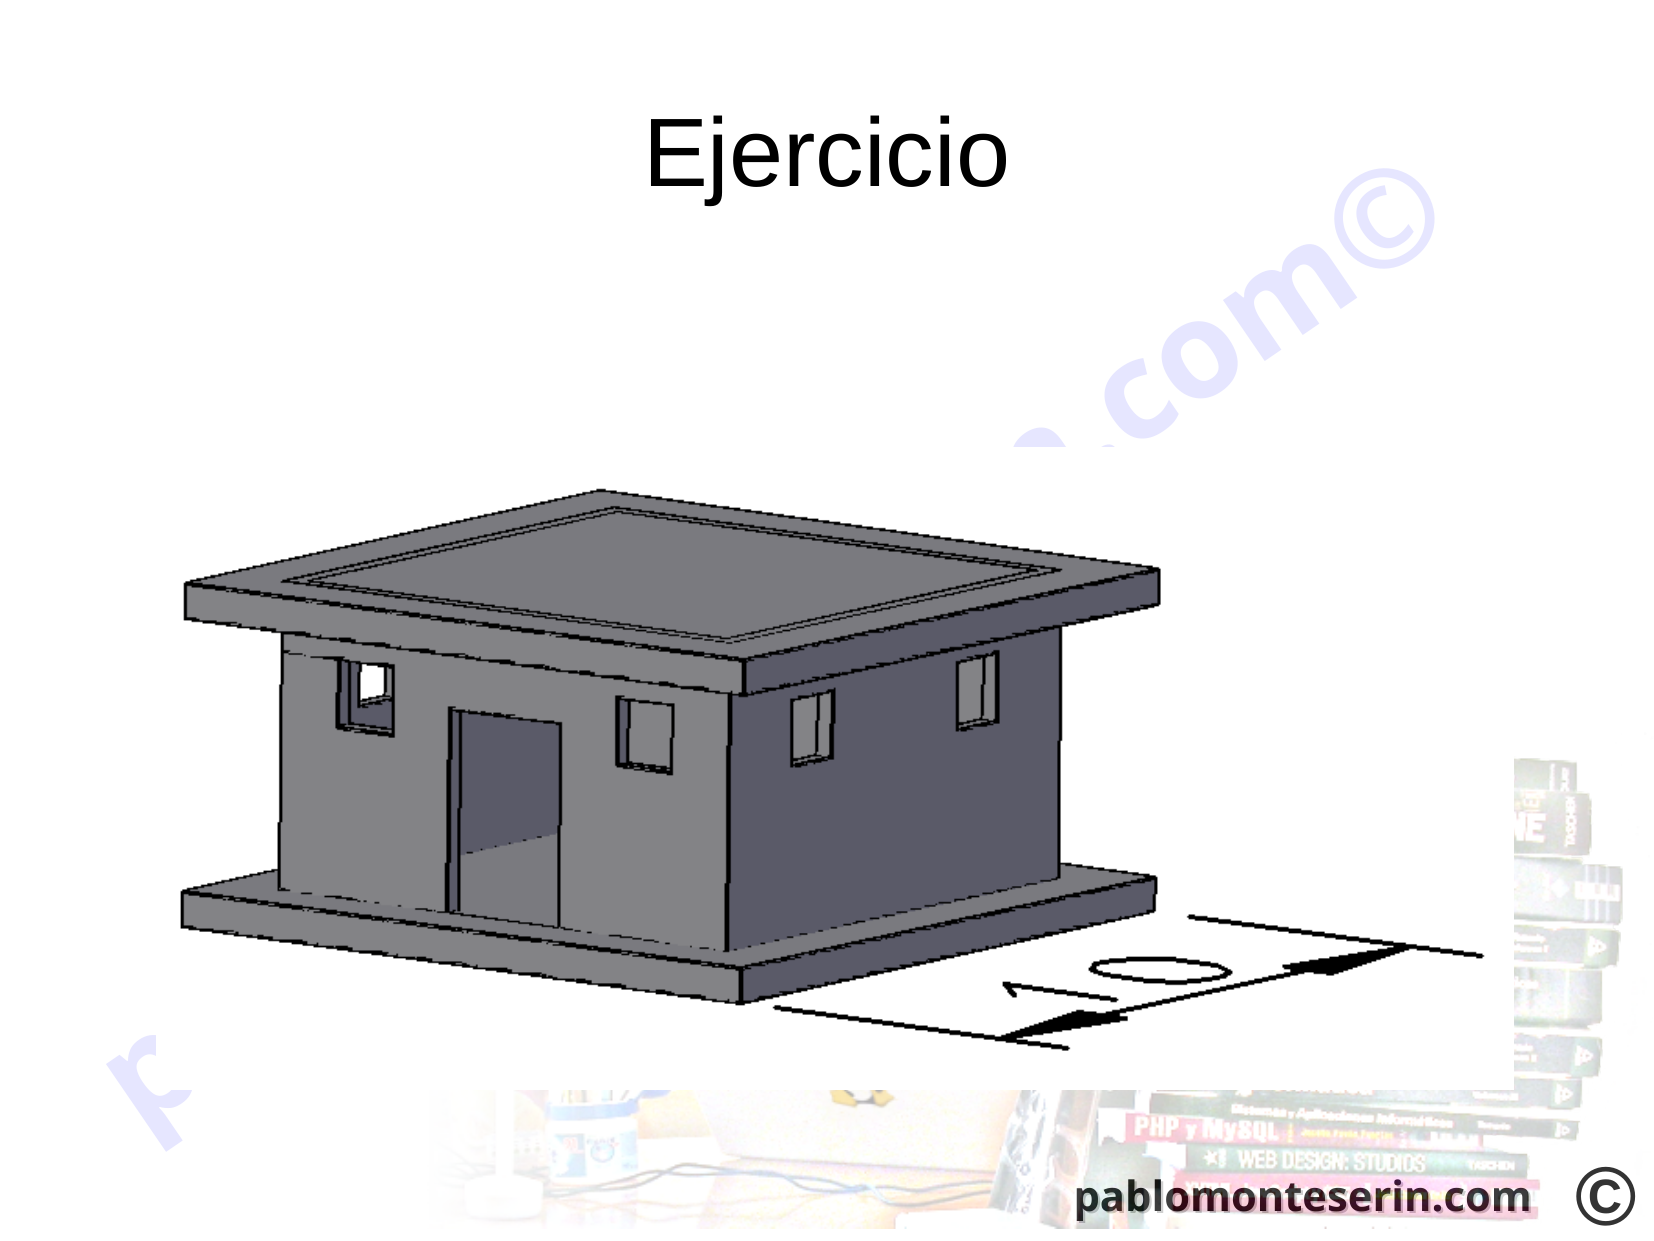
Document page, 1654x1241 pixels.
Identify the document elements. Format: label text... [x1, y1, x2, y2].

title Ejercicio [82, 49, 1571, 257]
picture [156, 447, 1654, 1229]
